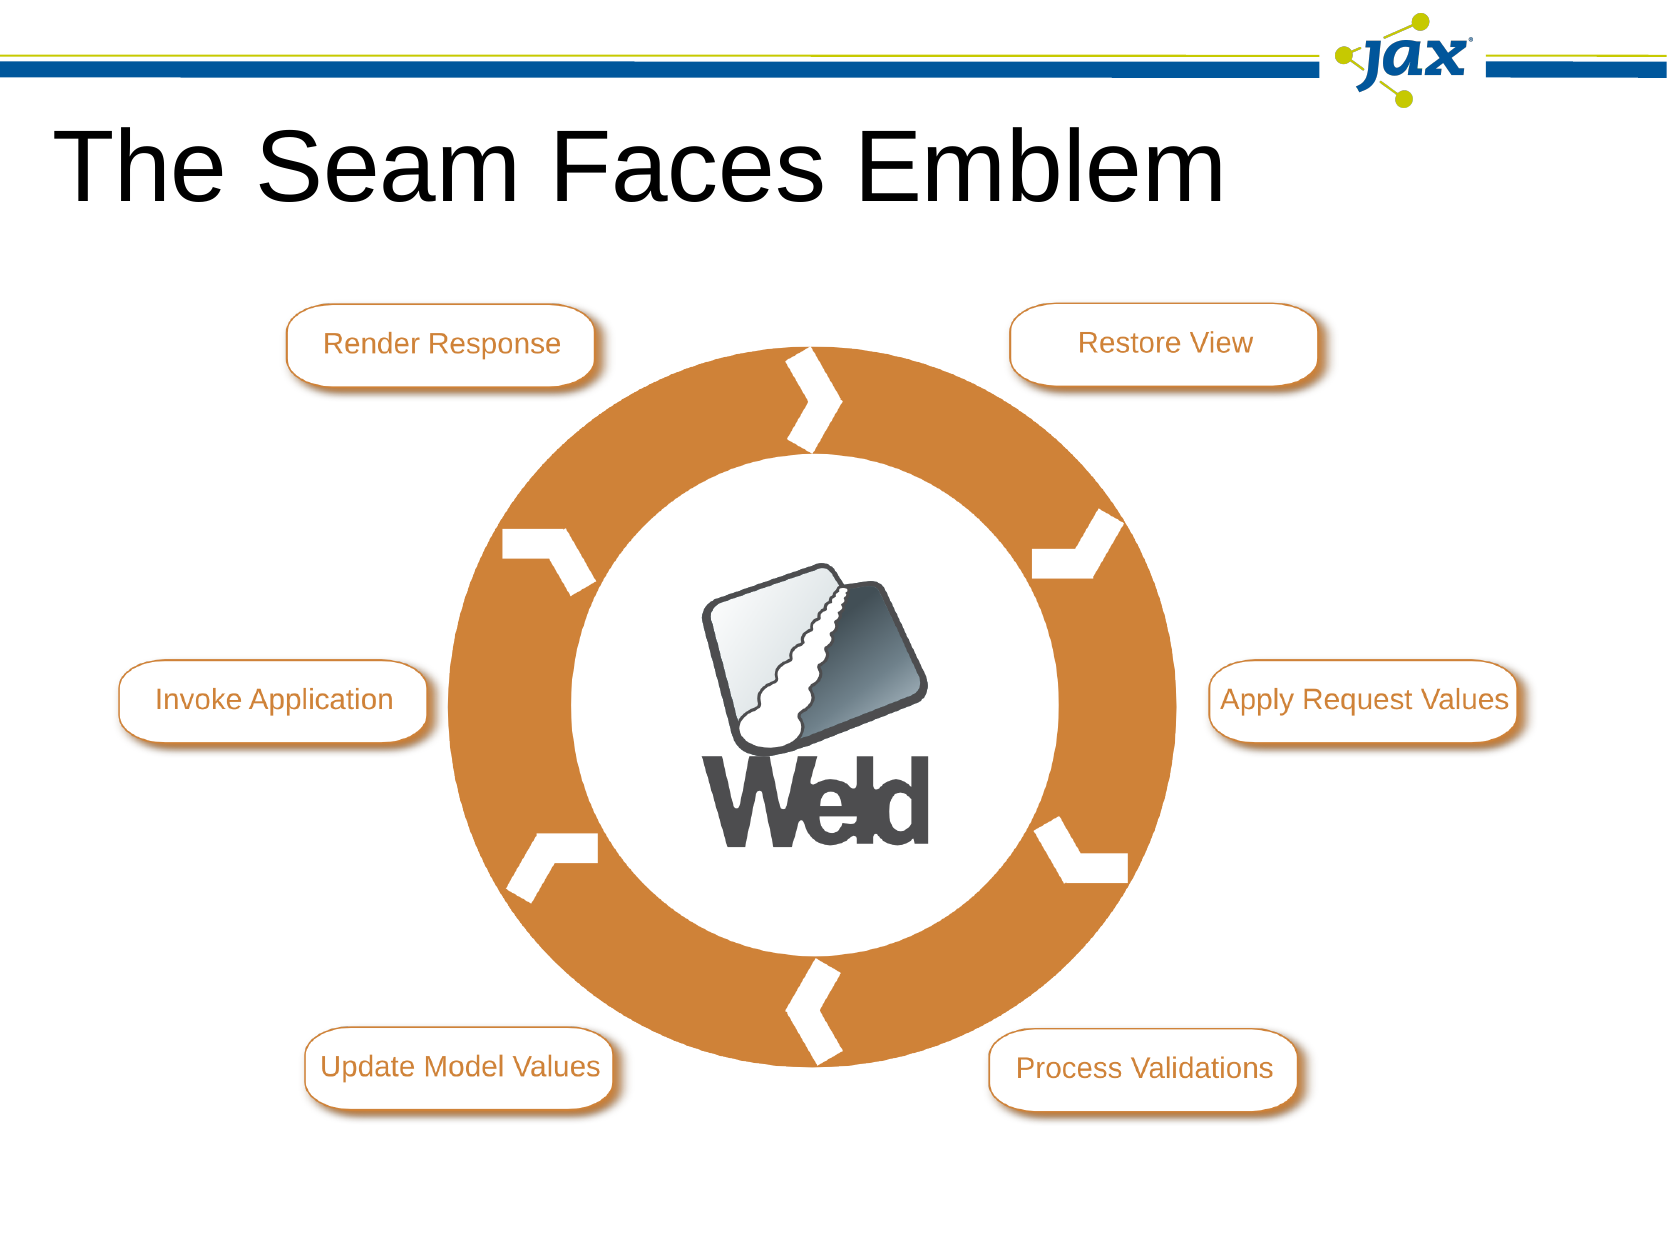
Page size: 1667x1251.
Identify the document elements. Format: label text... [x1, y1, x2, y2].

picture [112, 299, 1538, 1126]
picture [1335, 13, 1473, 91]
title The Seam Faces Emblem [37, 91, 1651, 230]
